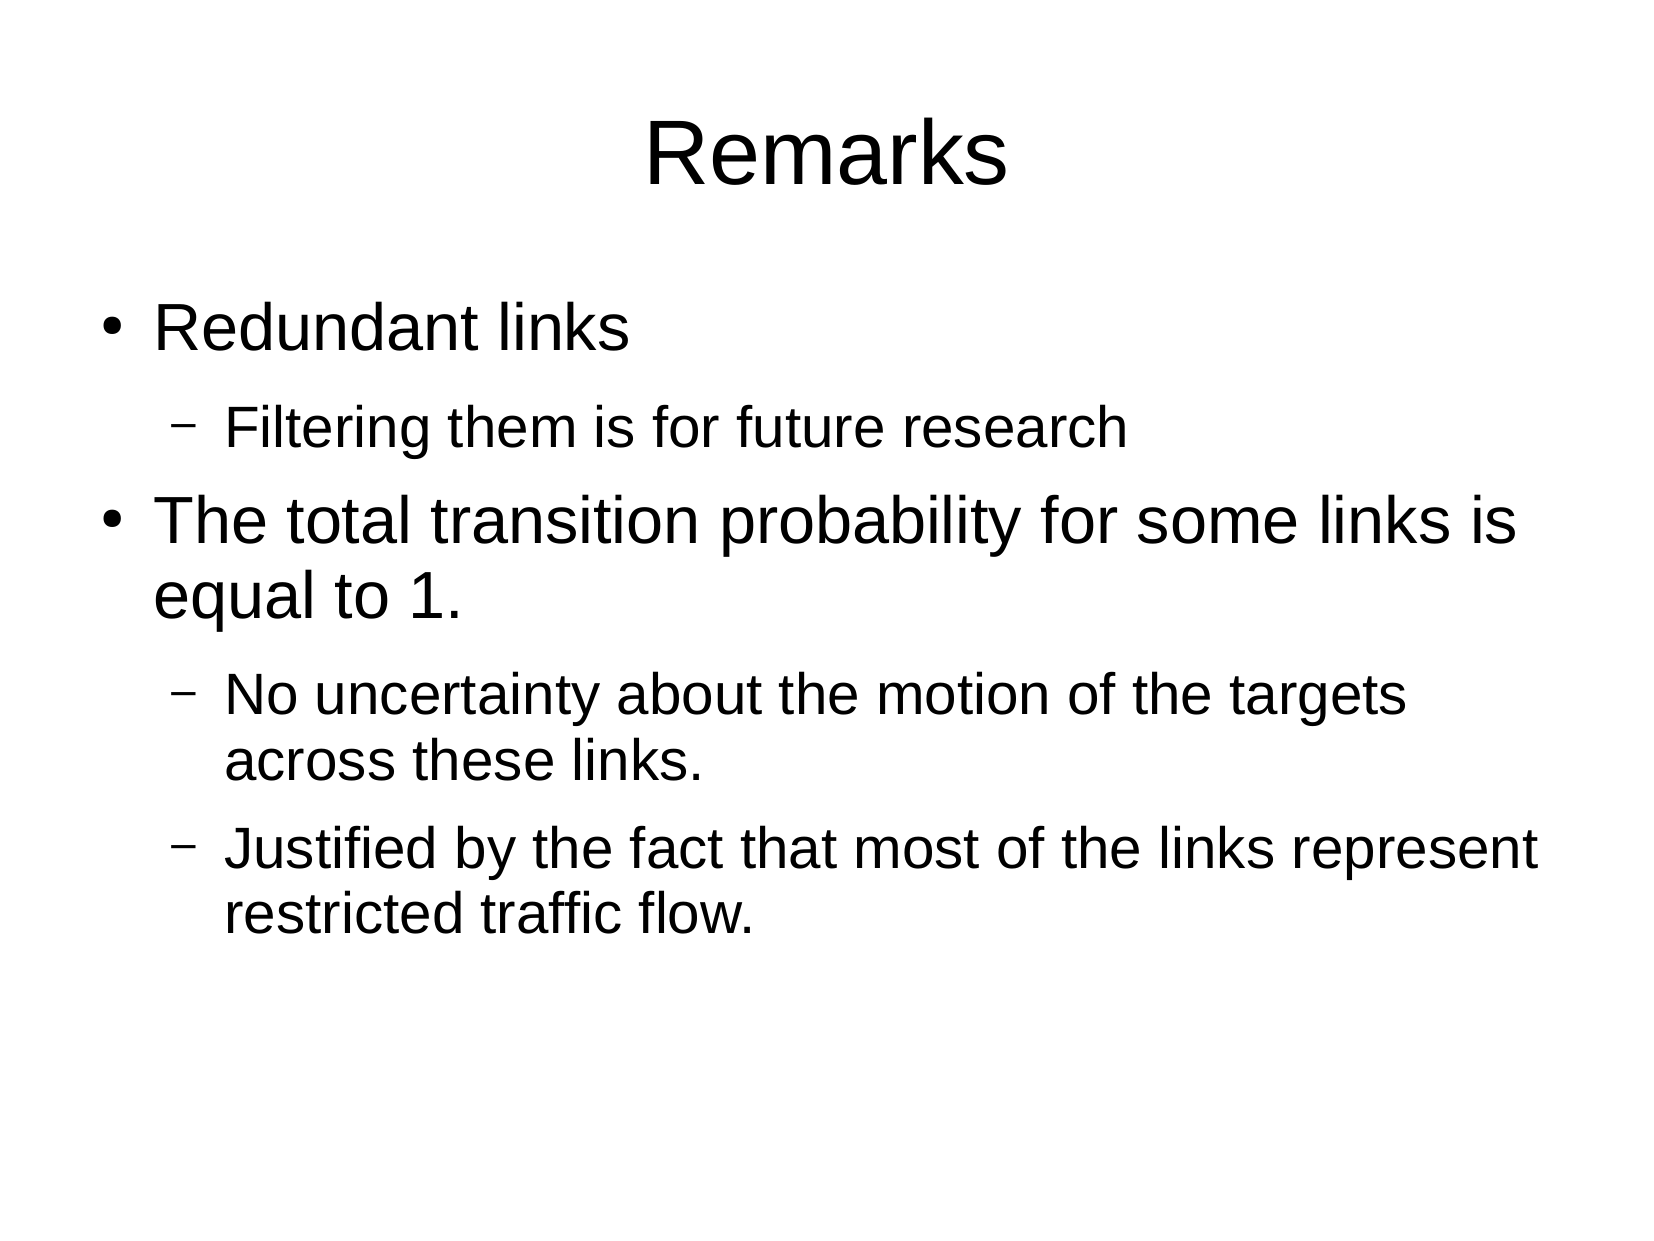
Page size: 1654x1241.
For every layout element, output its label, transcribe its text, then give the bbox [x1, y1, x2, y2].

title Remarks [82, 49, 1571, 257]
list Redundant links Filtering them is for future research The total transition probability for some links is equal to 1. No uncertainty about the motion of the targets across these links. Justified by the fact that most of the links represent restricted traffic flow. [82, 290, 1571, 1010]
